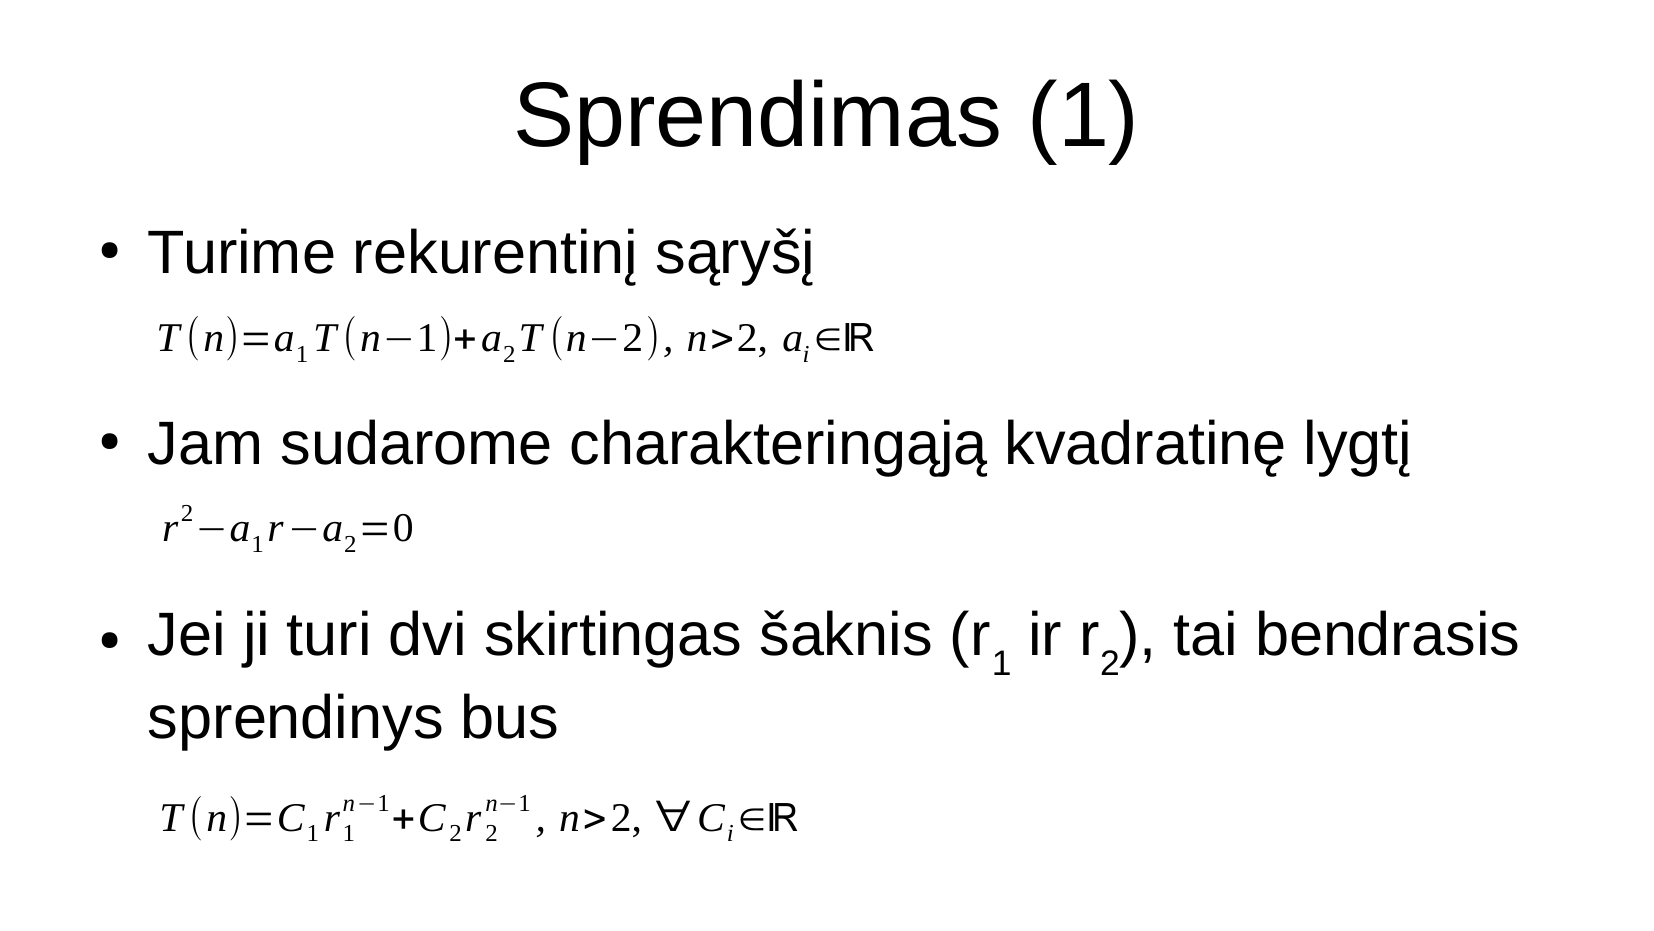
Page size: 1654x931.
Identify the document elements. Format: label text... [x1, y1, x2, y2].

list Turime rekurentinį sąryšį Jam sudarome charakteringąją kvadratinę lygtį Jei ji turi dvi skirtingas šaknis (r1 ir r2), tai bendrasis sprendinys bus [82, 217, 1571, 758]
chart [150, 315, 882, 396]
title Sprendimas (1) [82, 37, 1571, 193]
chart [155, 499, 421, 586]
chart [153, 789, 807, 875]
